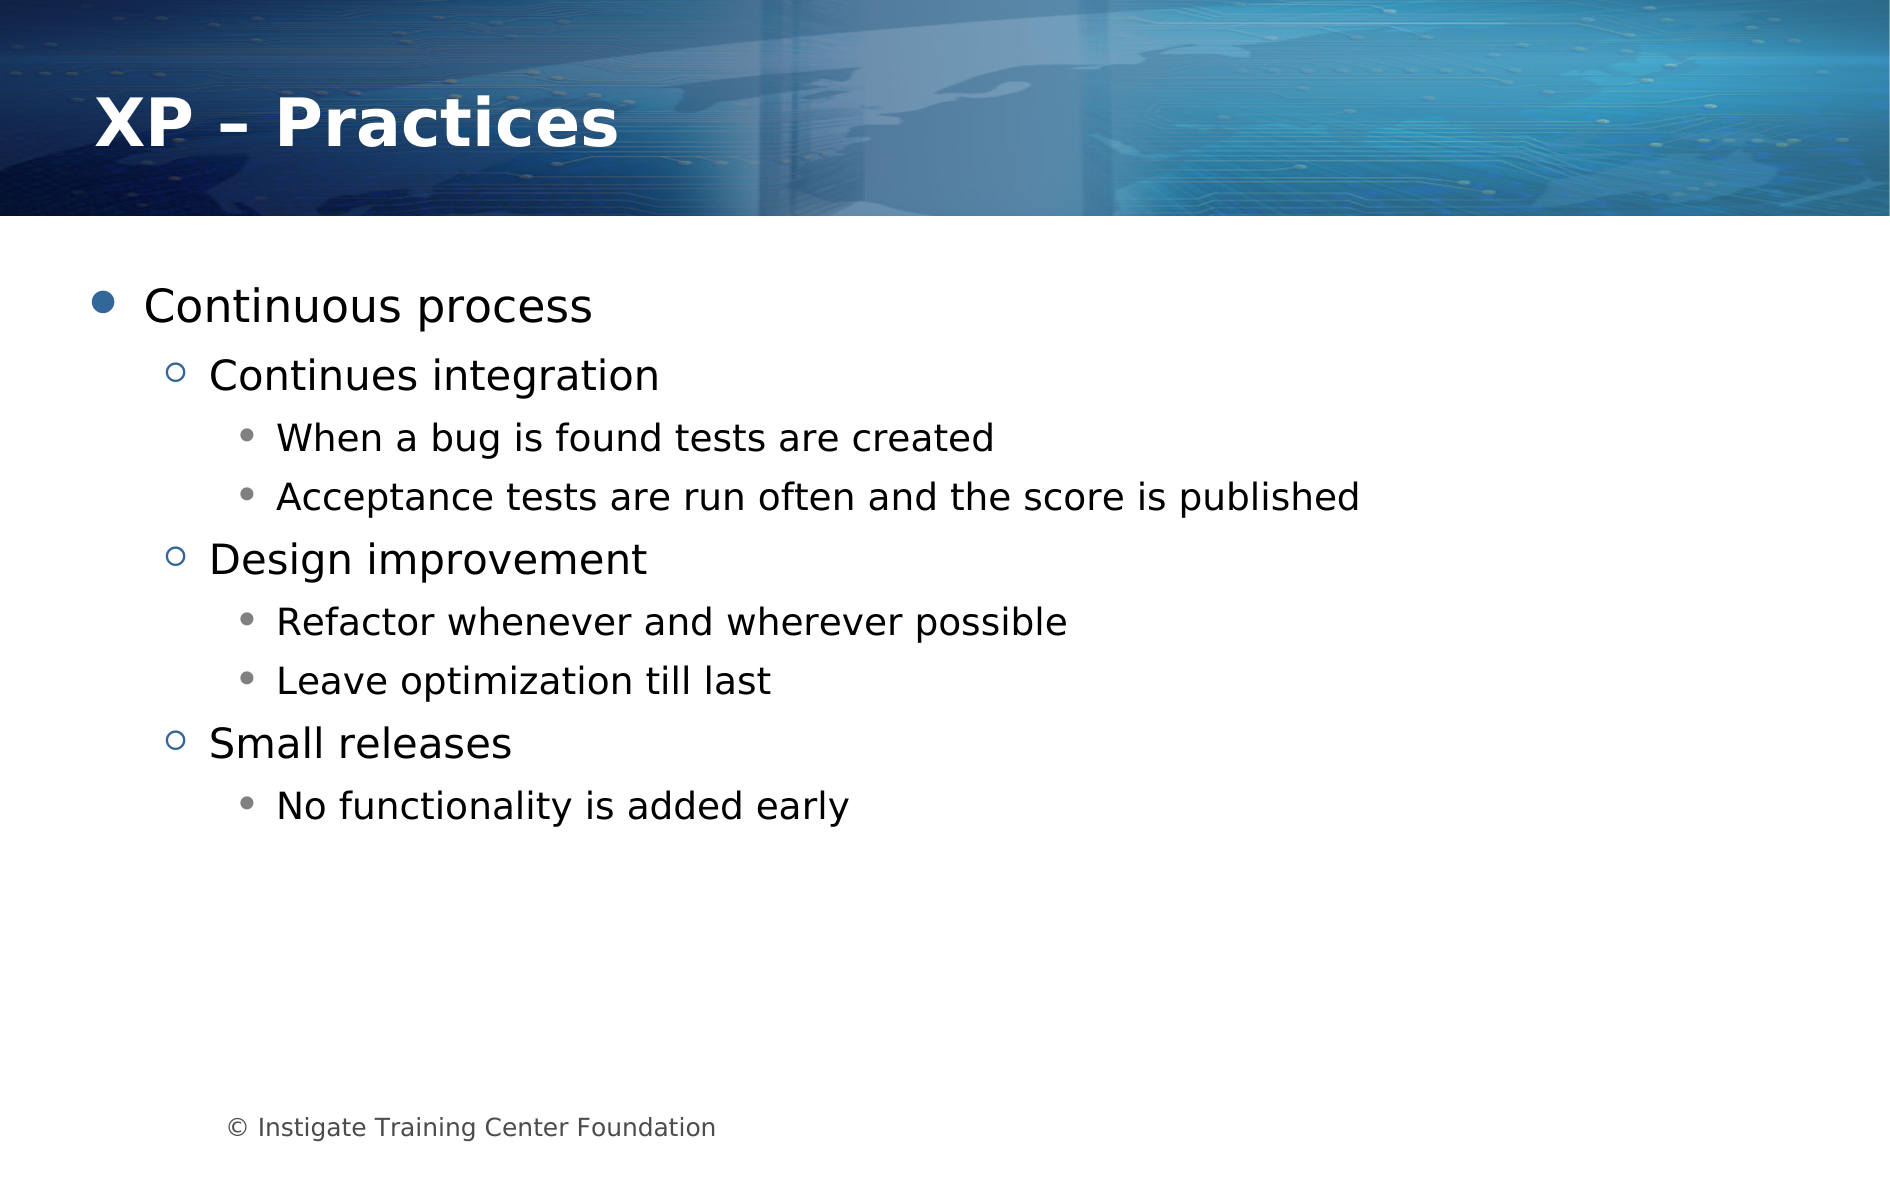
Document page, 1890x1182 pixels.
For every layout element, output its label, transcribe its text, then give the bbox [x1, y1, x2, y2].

title XP – Practices [94, 47, 1793, 217]
list Continuous process Continues integration When a bug is found tests are created Acceptance tests are run often and the score is published Design improvement Refactor whenever and wherever possible Leave optimization till last Small releases No functionality is added early [88, 280, 1838, 1106]
picture [0, 0, 1890, 216]
